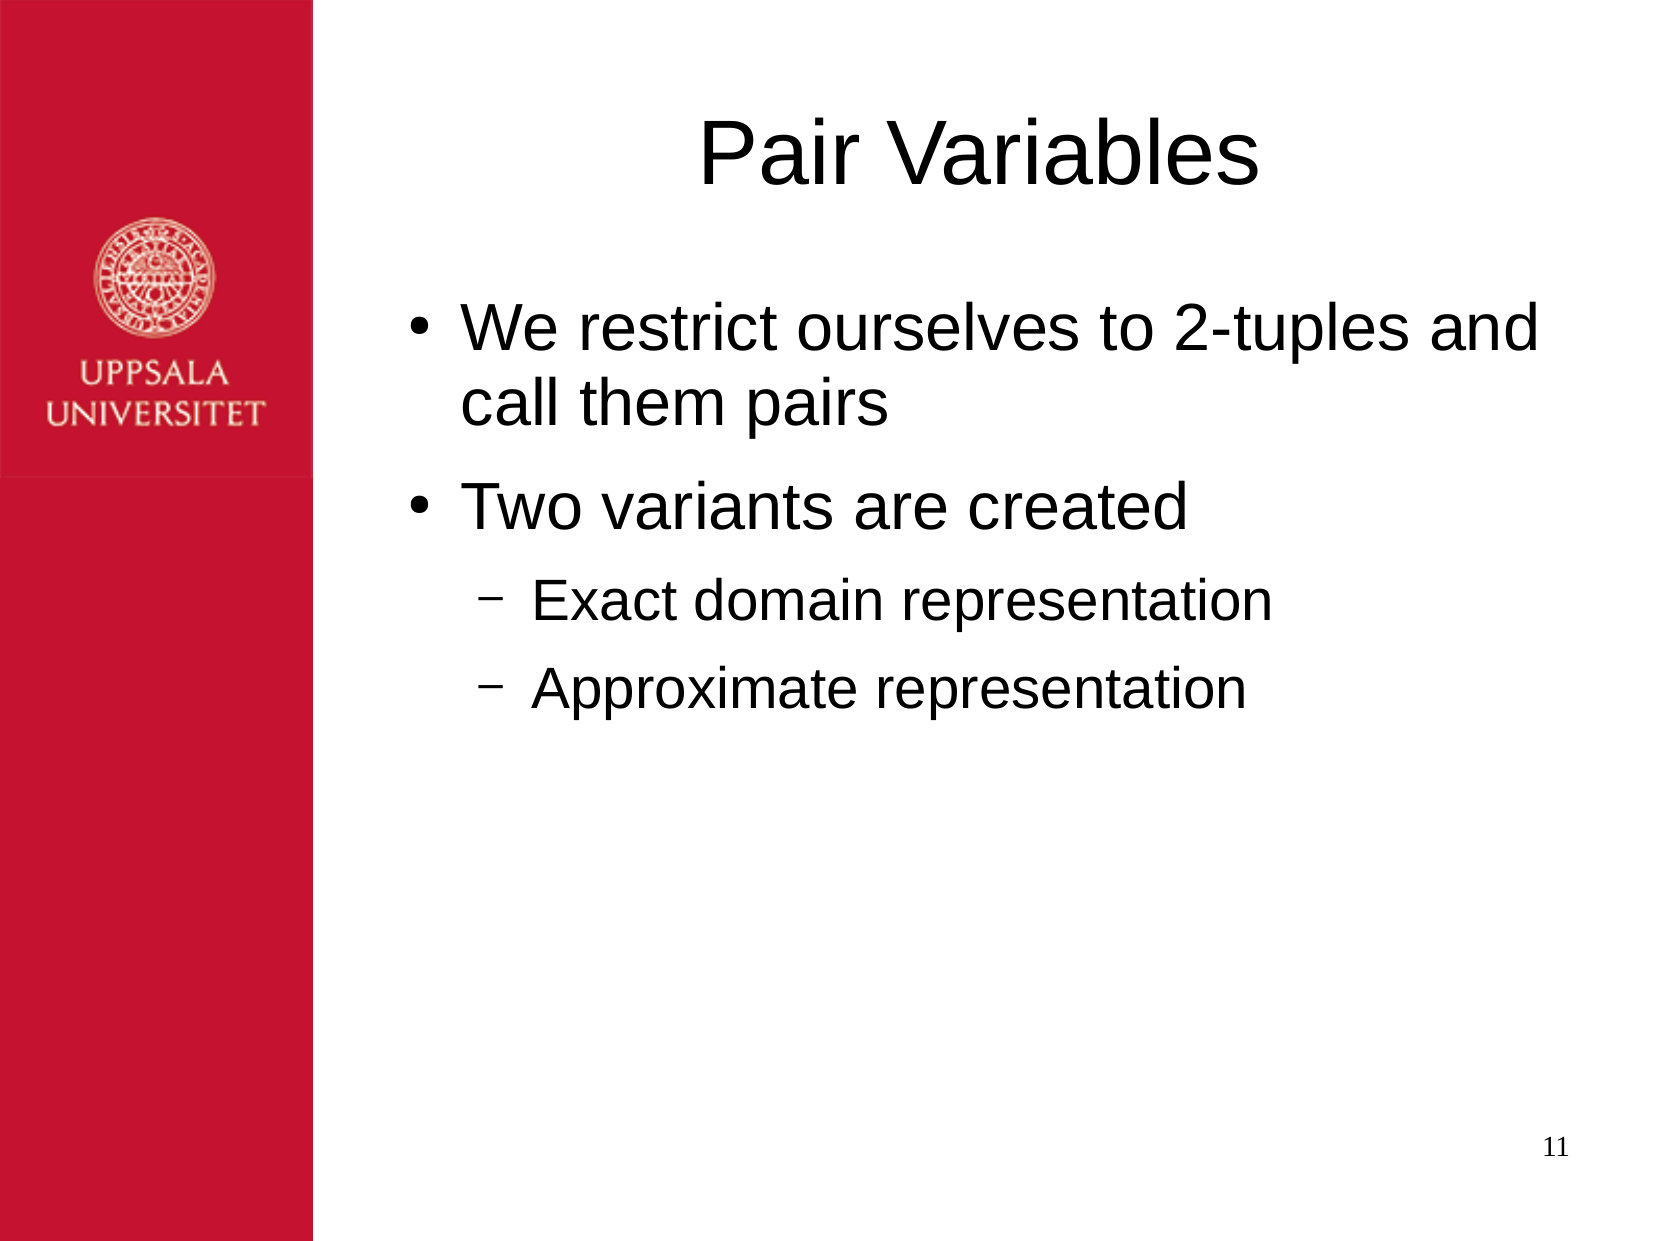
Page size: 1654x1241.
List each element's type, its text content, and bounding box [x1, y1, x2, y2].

title Pair Variables [390, 49, 1571, 257]
list We restrict ourselves to 2-tuples and call them pairs Two variants are created Exact domain representation Approximate representation [390, 290, 1571, 1010]
picture [0, 0, 235, 800]
